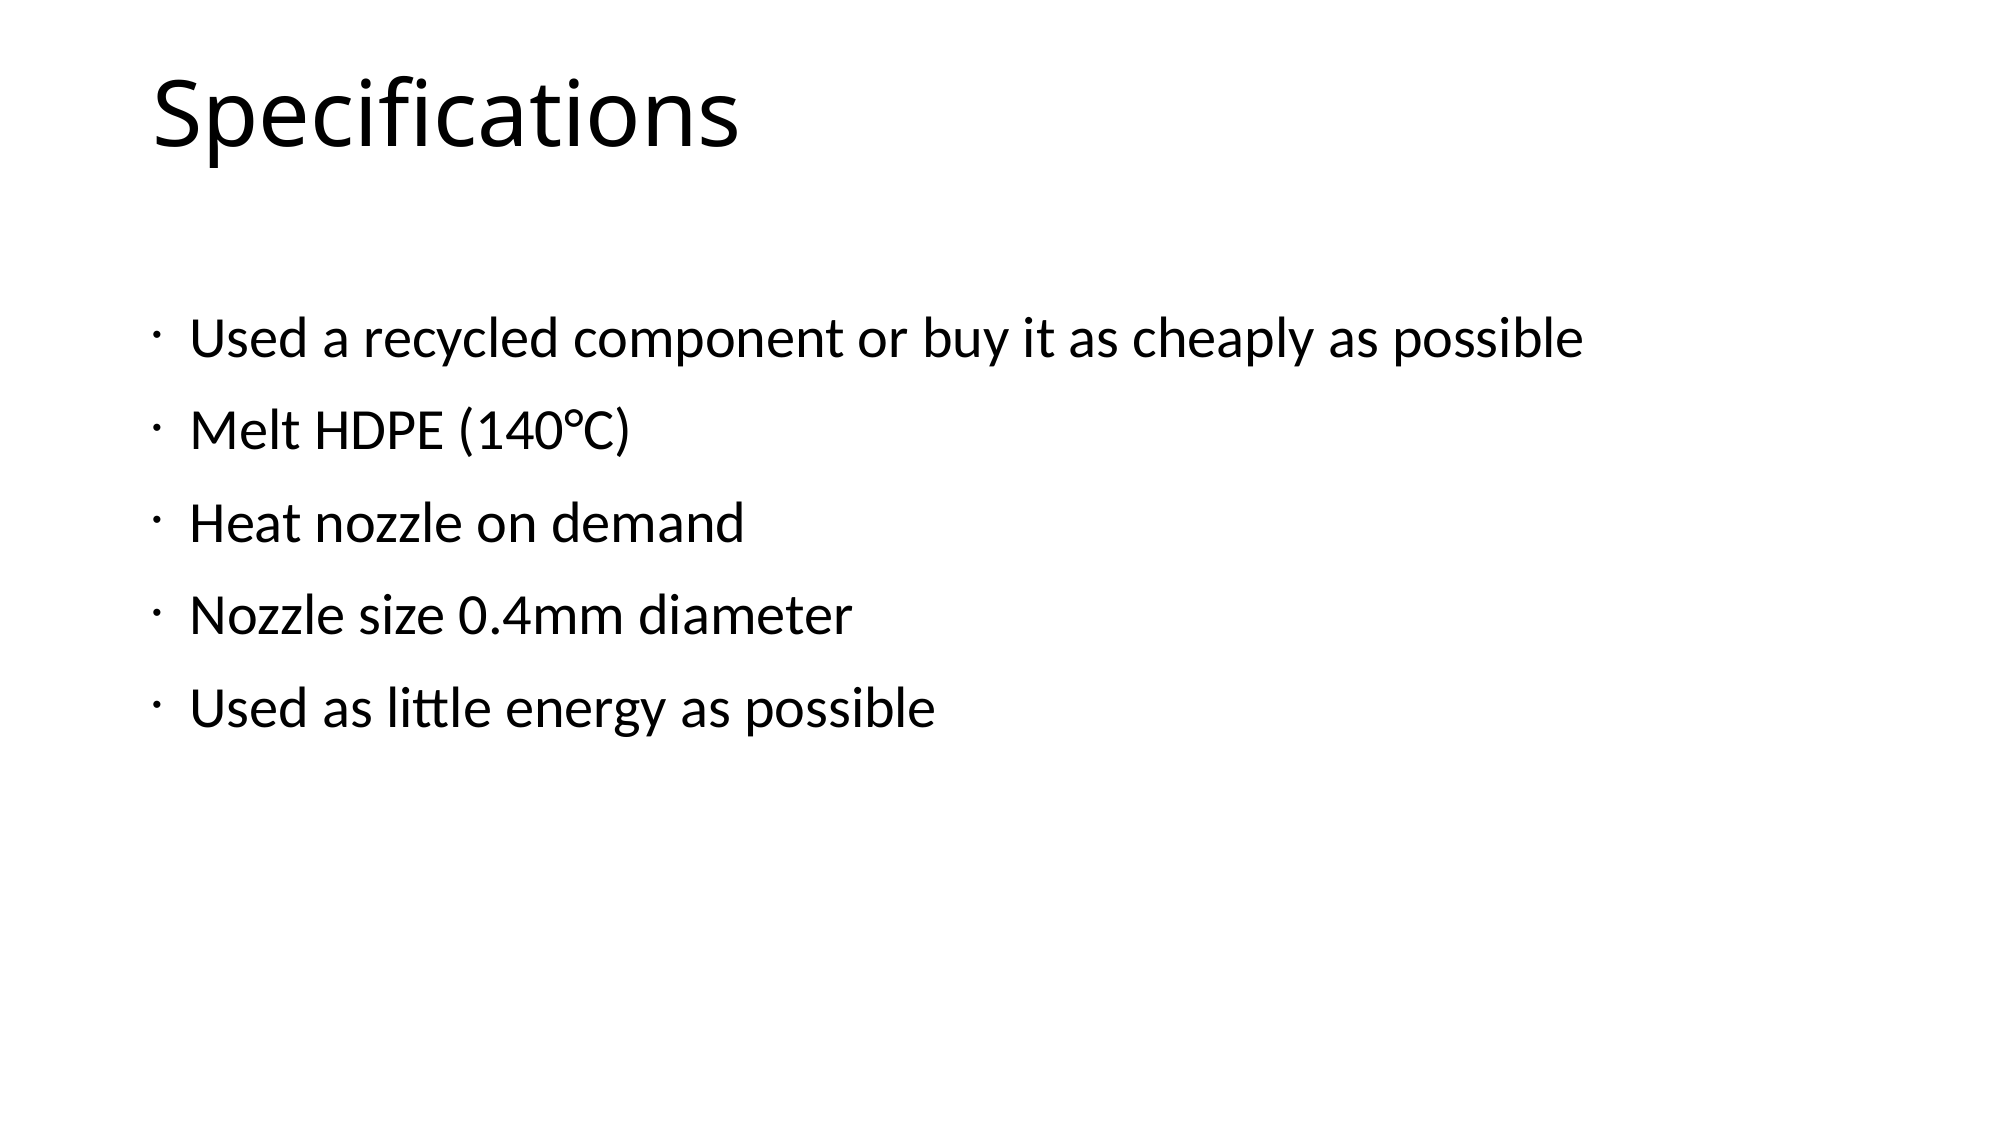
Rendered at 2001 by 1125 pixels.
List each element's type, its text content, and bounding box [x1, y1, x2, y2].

list Used a recycled component or buy it as cheaply as possible Melt HDPE (140°C) Heat nozzle on demand Nozzle size 0.4mm diameter Used as little energy as possible [137, 299, 1863, 1014]
title Specifications [137, 59, 1863, 278]
